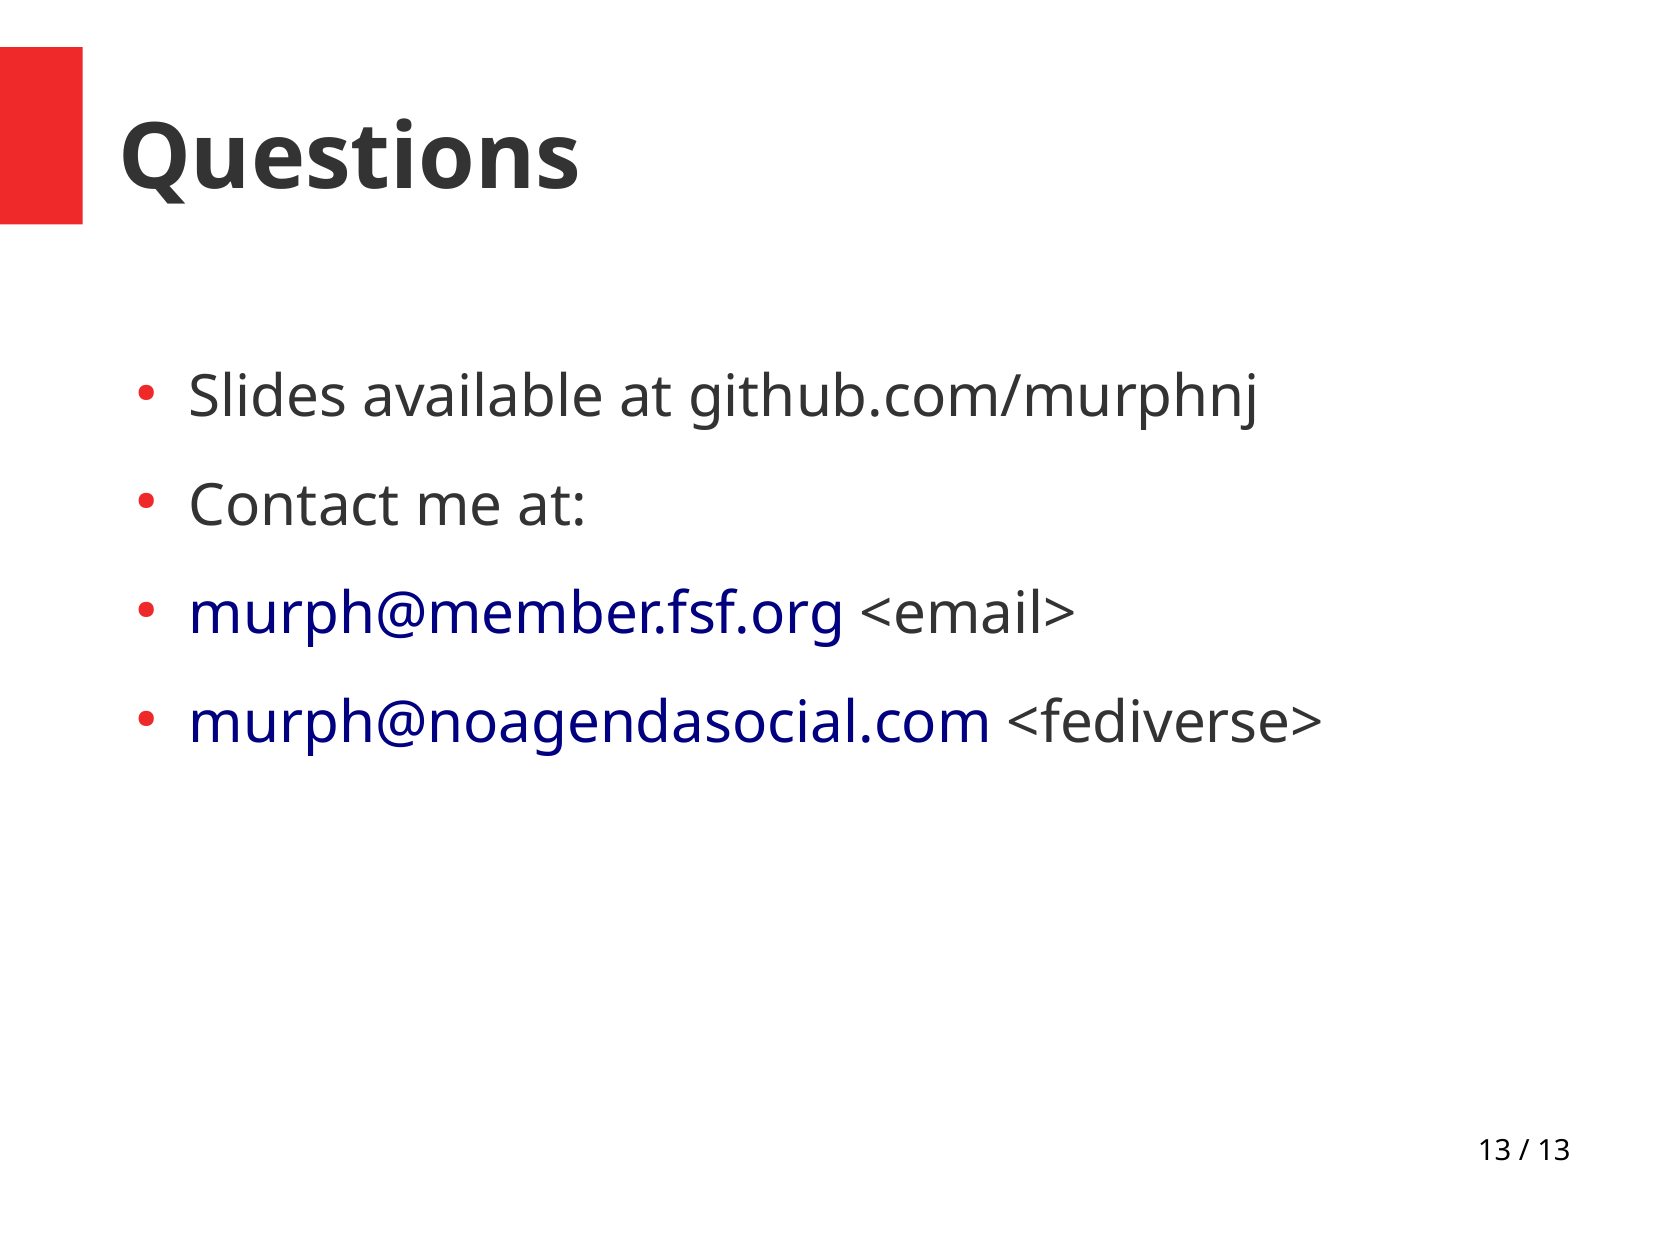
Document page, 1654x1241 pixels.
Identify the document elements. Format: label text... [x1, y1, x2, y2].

list Slides available at github.com/murphnj Contact me at: murph@member.fsf.org <email> murph@noagendasocial.com <fediverse> [118, 354, 1536, 1074]
title Questions [118, 49, 1571, 257]
